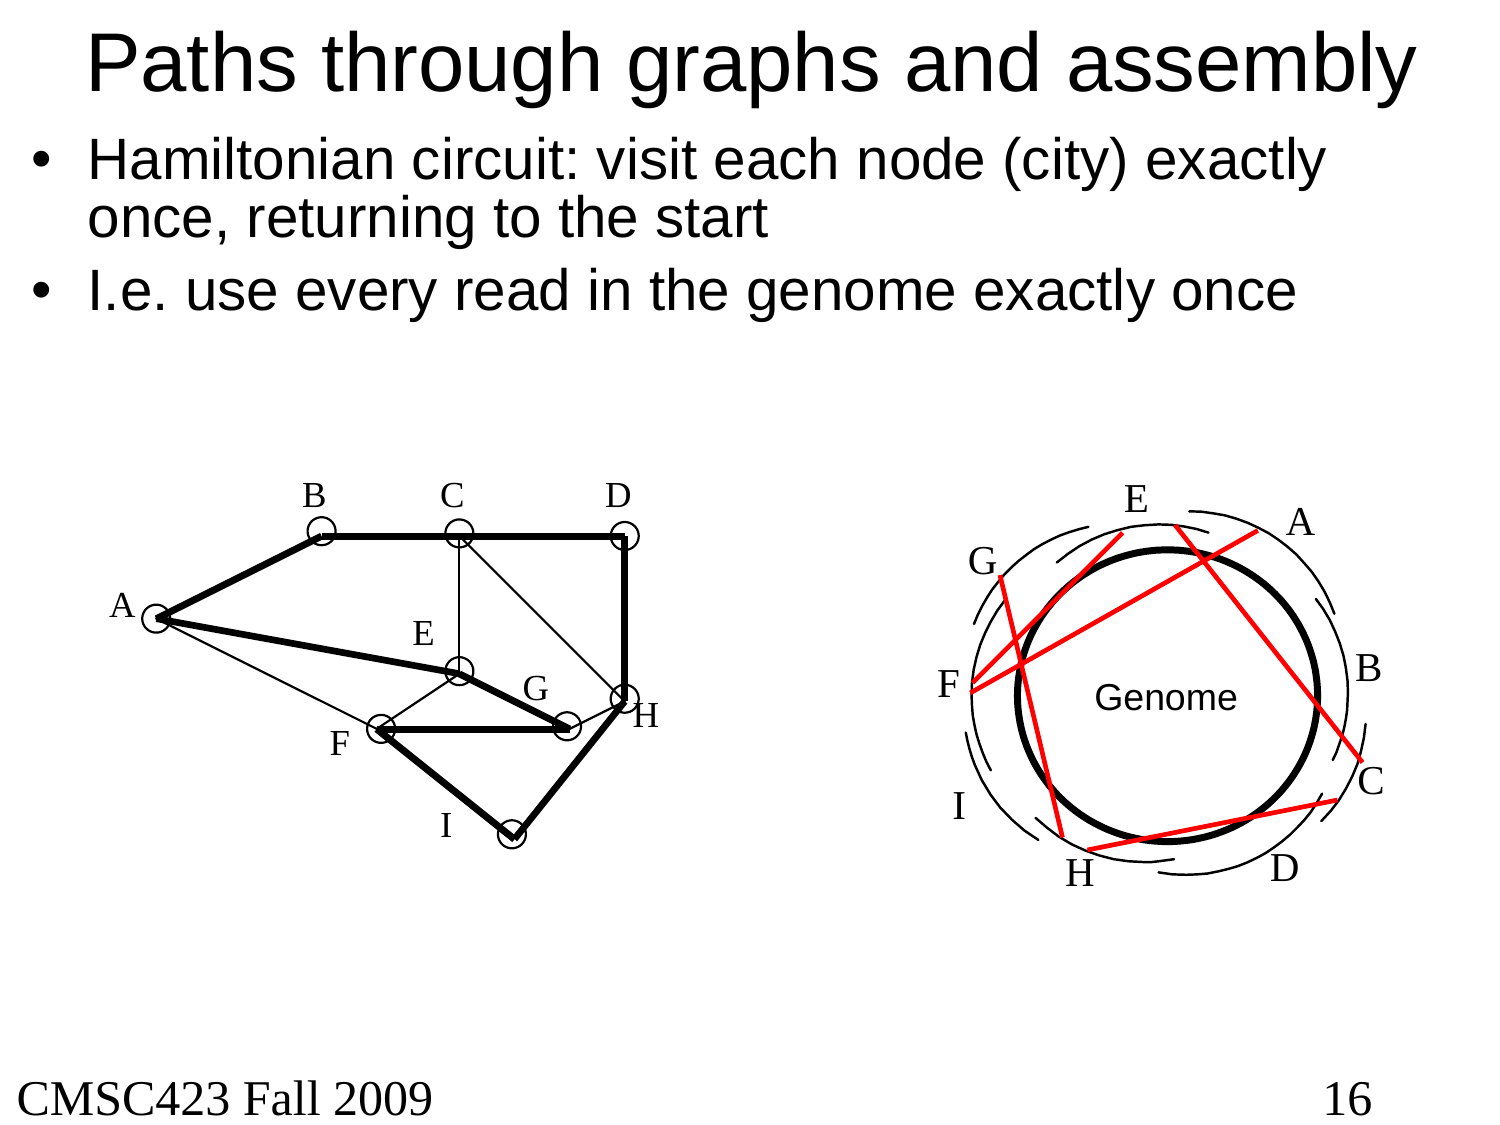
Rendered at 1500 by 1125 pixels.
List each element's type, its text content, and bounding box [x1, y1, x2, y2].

chart [912, 462, 1426, 929]
title Paths through graphs and assembly [19, 2, 1485, 123]
chart [87, 462, 694, 876]
list Hamiltonian circuit: visit each node (city) exactly once, returning to the start I.e. use every read in the genome exactly once [16, 124, 1485, 1087]
text_box Genome [1079, 664, 1253, 726]
